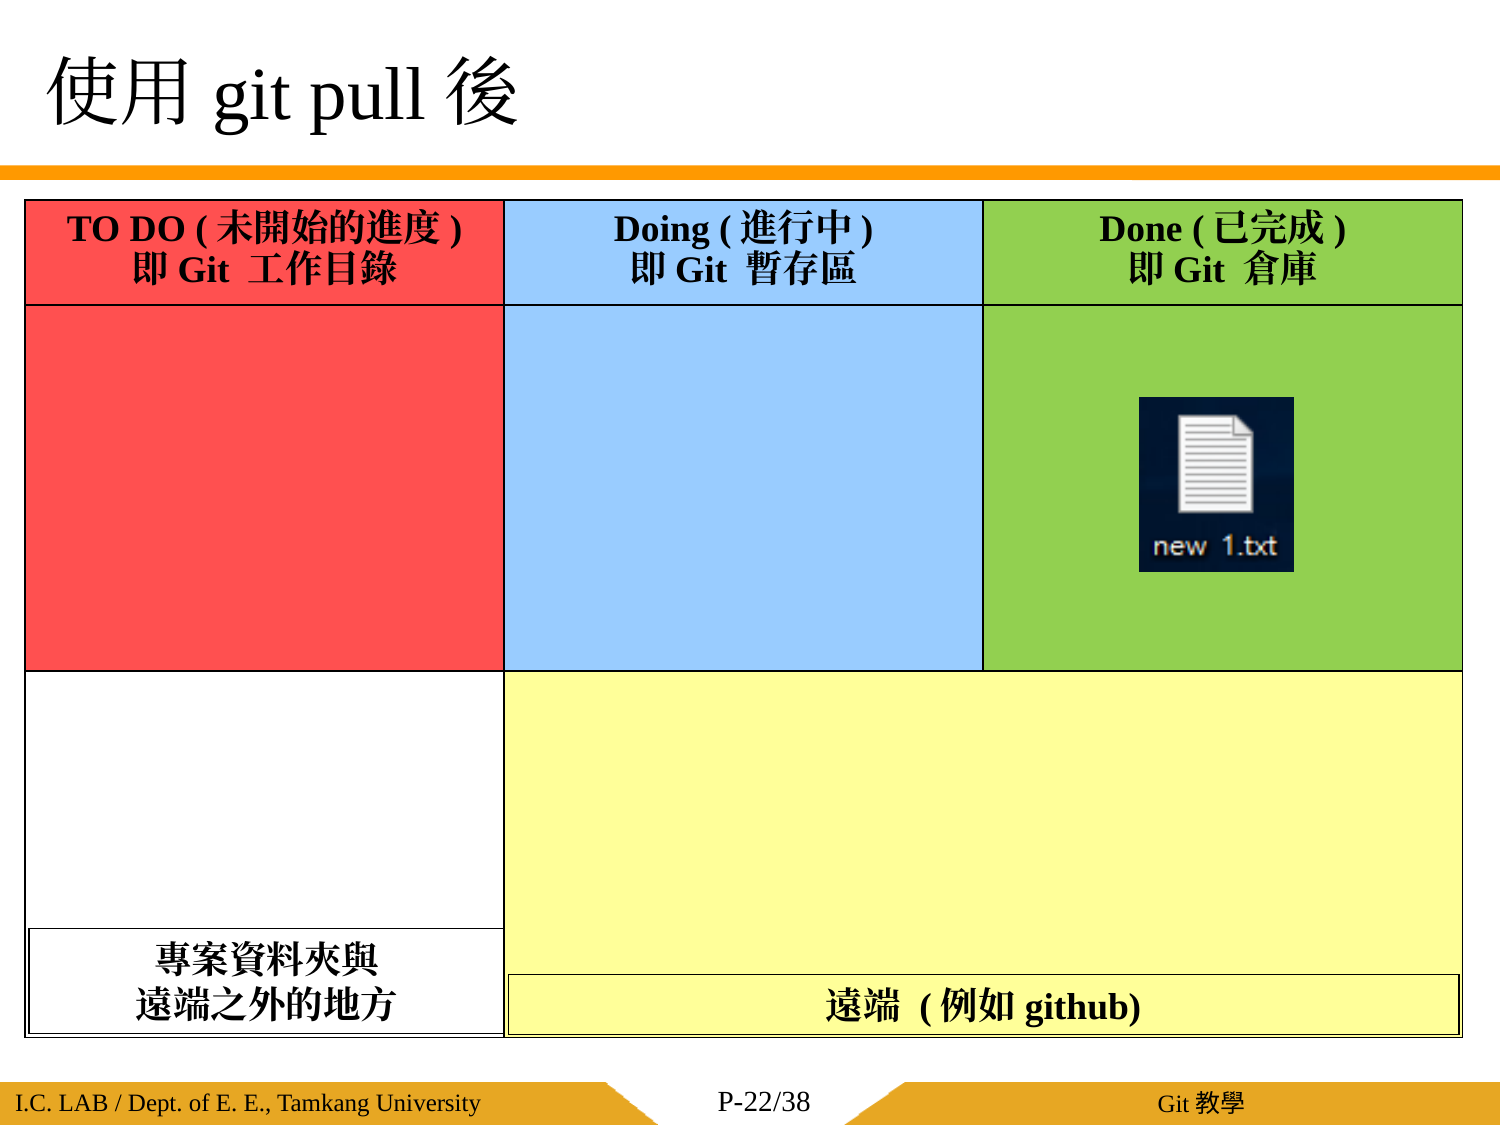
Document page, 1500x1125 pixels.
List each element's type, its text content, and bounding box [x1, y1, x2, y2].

table_header Done (已完成) 即Git 倉庫 [984, 201, 1462, 304]
table_header Doing (進行中) 即Git 暫存區 [505, 201, 982, 304]
picture [0, 1082, 658, 1125]
table_cell [26, 672, 503, 1037]
table_header TO DO (未開始的進度) 即Git 工作目錄 [26, 201, 503, 304]
picture [842, 1082, 1500, 1125]
table_cell [984, 306, 1462, 670]
table_cell [505, 672, 1462, 1037]
picture [1139, 397, 1294, 572]
text_box 專案資料夾與 遠端之外的地方 [29, 928, 505, 1034]
table_cell [505, 306, 982, 670]
title 使用git pull後 [29, 19, 1459, 161]
text_box 遠端 (例如github) [508, 974, 1459, 1035]
table_cell [26, 306, 503, 670]
